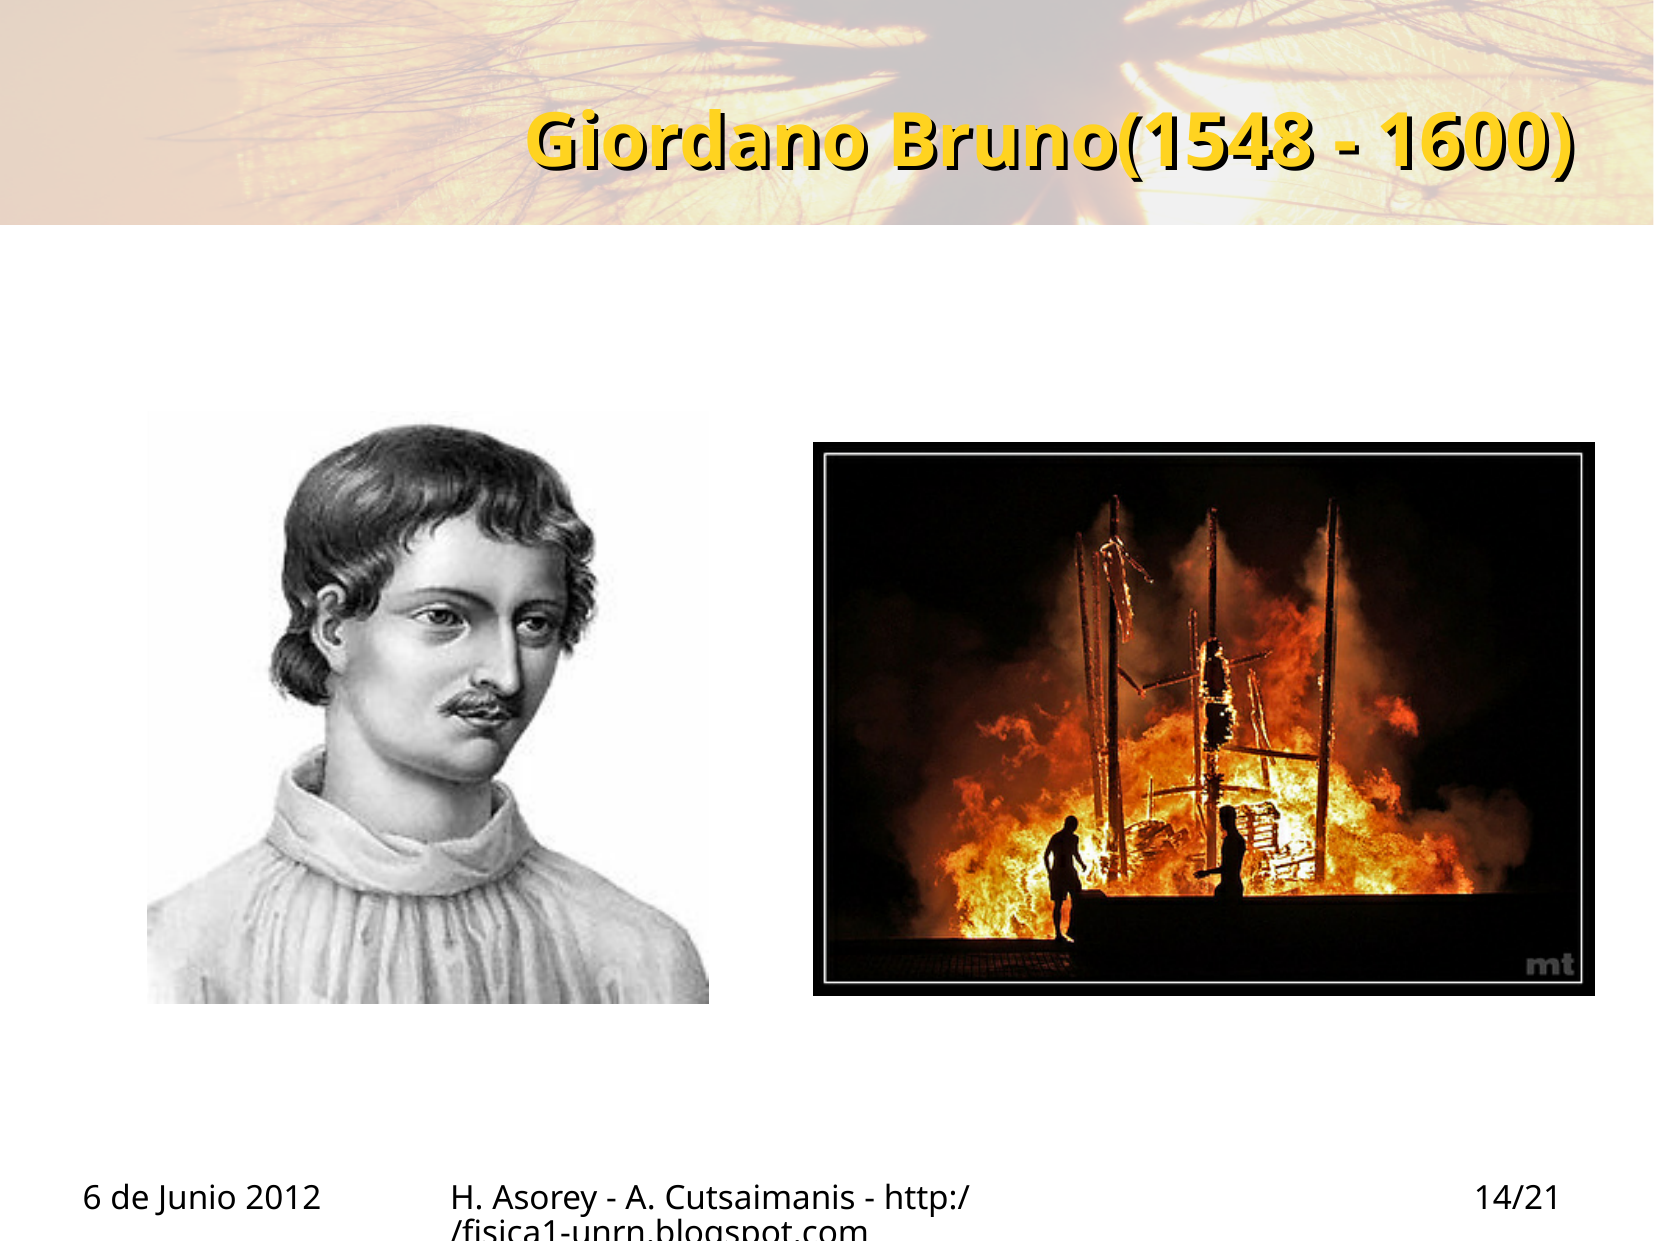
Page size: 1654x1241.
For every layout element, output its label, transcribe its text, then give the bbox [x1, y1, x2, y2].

picture [0, 0, 1654, 225]
picture [147, 411, 709, 1004]
title Giordano Bruno(1548 - 1600) [86, 49, 1576, 226]
picture [813, 442, 1595, 996]
